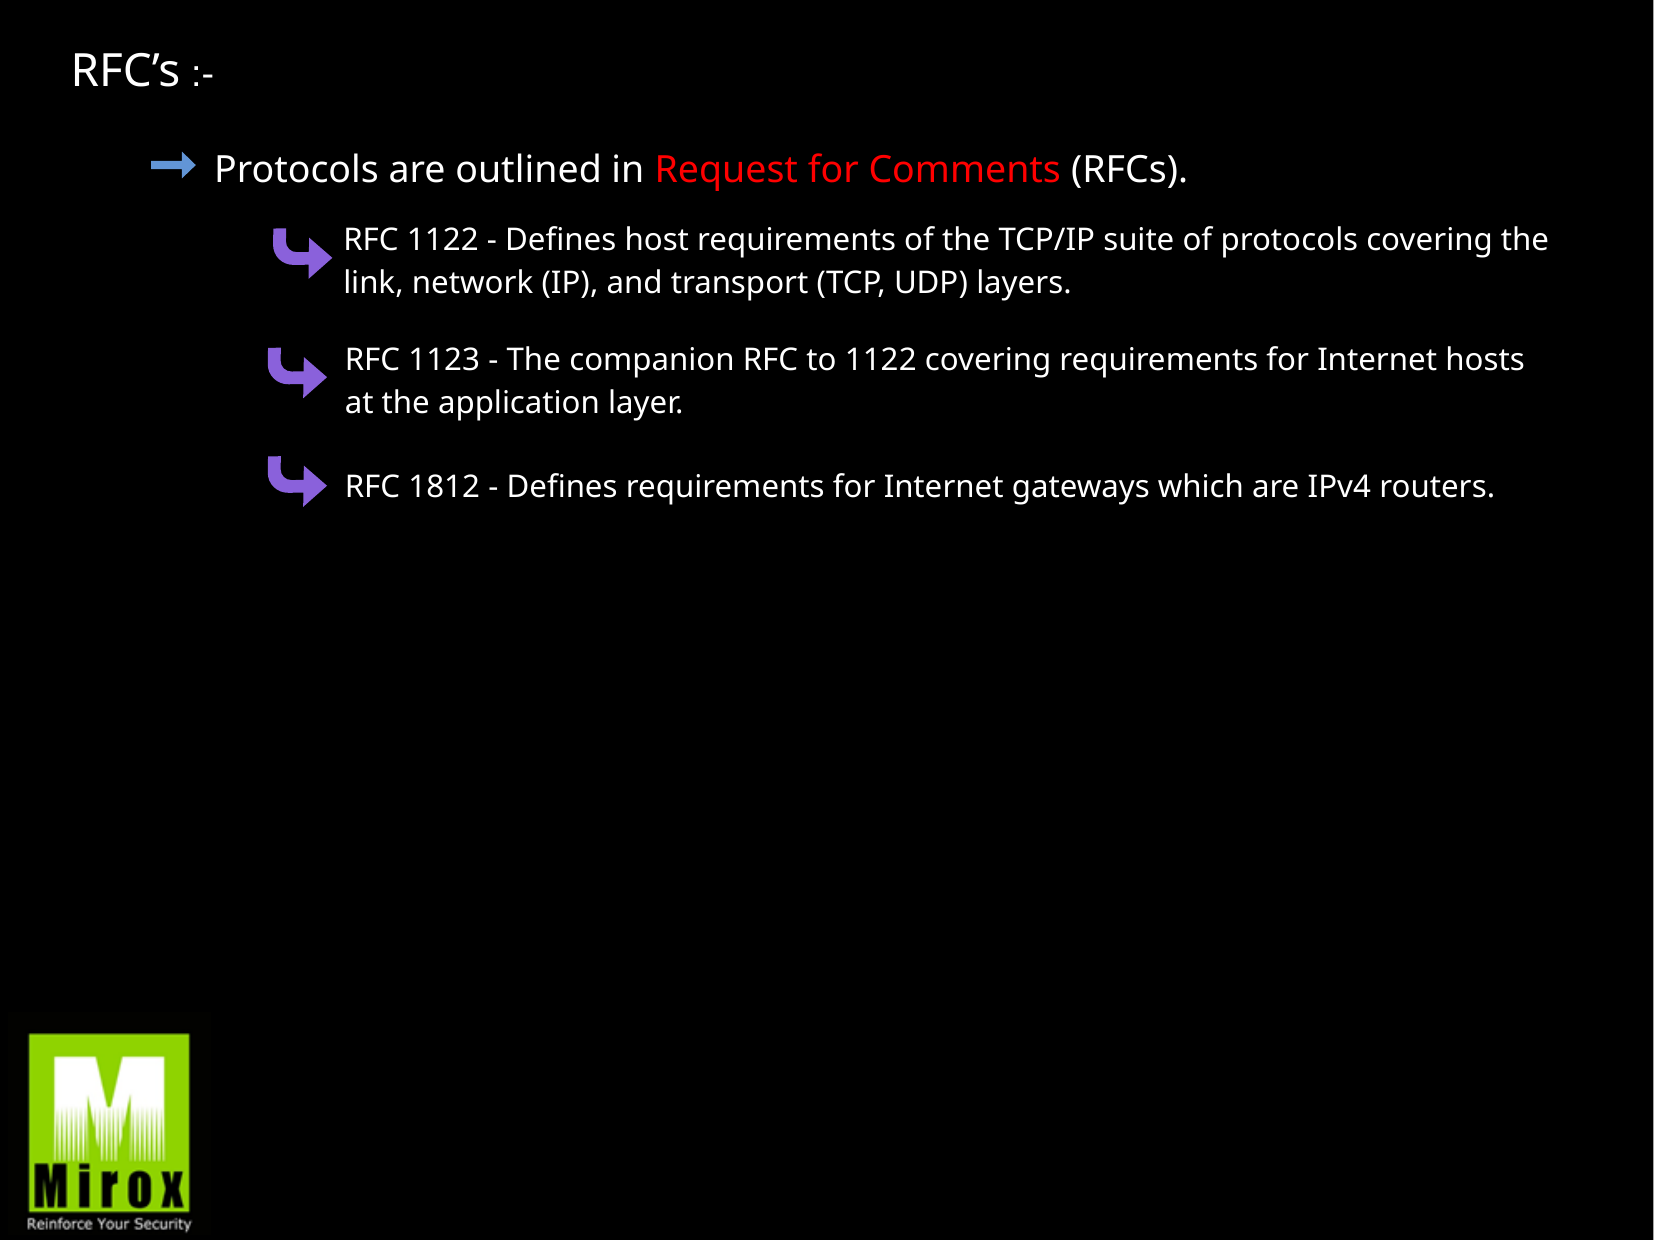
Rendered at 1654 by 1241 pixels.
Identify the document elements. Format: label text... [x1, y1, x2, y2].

text_box RFC 1123 - The companion RFC to 1122 covering requirements for Internet hosts at the application layer. [330, 330, 1563, 422]
text_box RFC’s :- [55, 30, 286, 141]
picture [264, 452, 331, 511]
picture [270, 225, 336, 283]
text_box Protocols are outlined in Request for Comments (RFCs). [199, 135, 1276, 204]
text_box RFC 1122 - Defines host requirements of the TCP/IP suite of protocols covering the link, network (IP), and transport (TCP, UDP) layers. [328, 210, 1606, 302]
picture [8, 1012, 211, 1235]
picture [150, 150, 198, 181]
text_box RFC 1812 - Defines requirements for Internet gateways which are IPv4 routers. [330, 456, 1551, 545]
picture [264, 344, 331, 402]
